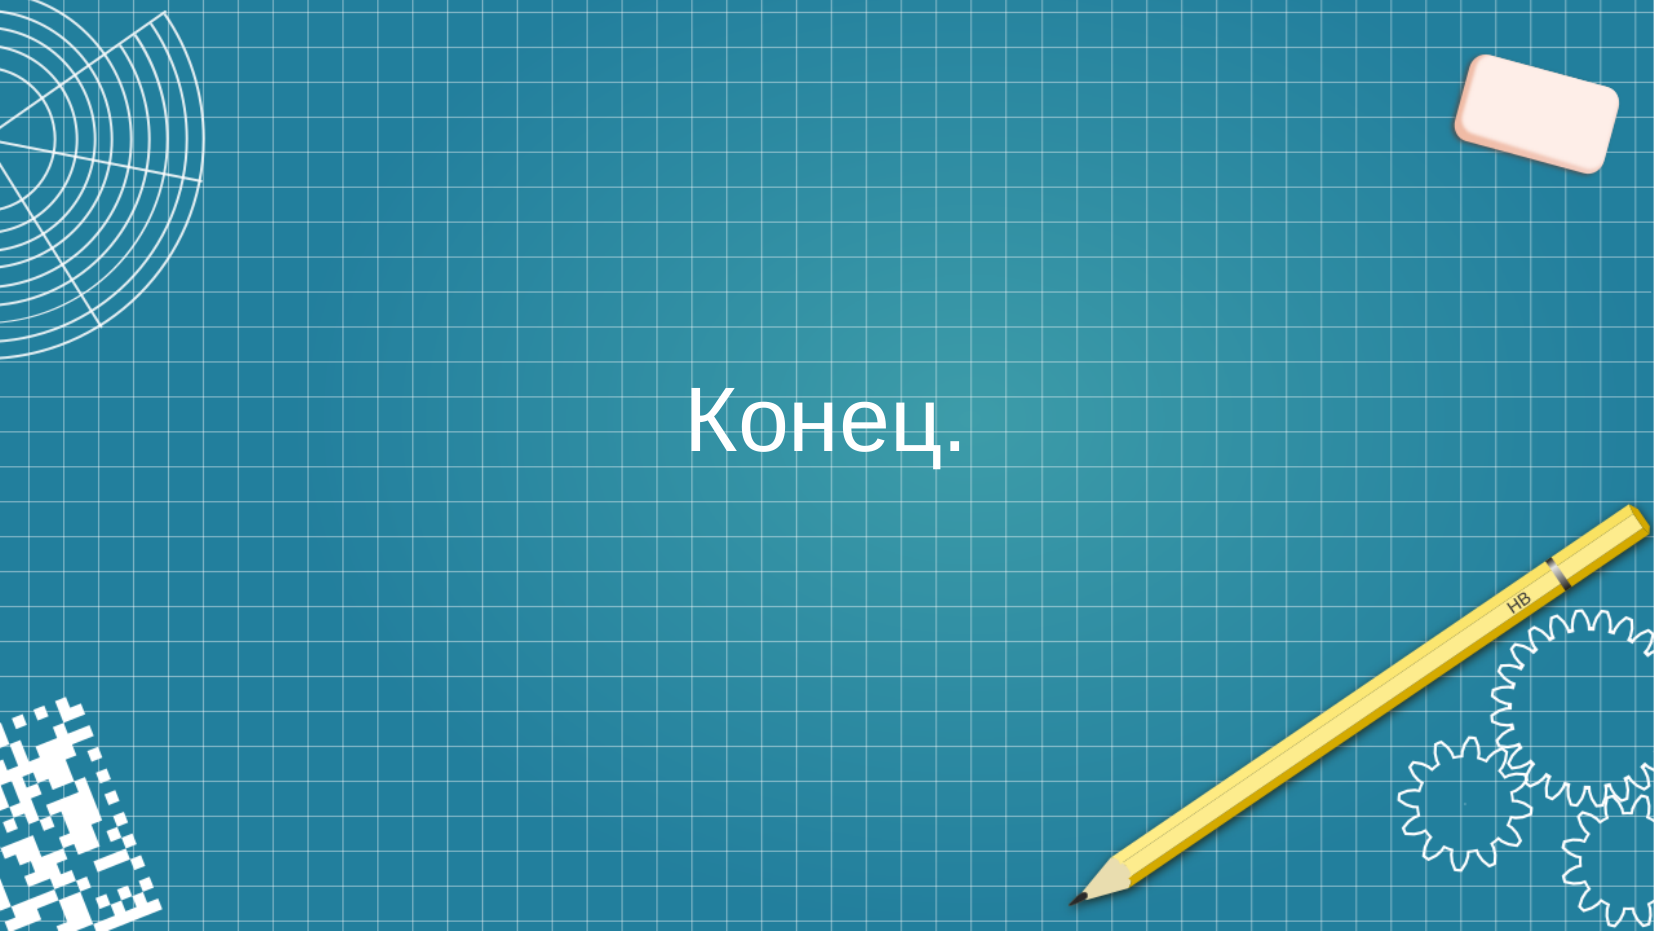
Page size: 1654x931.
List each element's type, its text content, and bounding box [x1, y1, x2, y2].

title Конец. [82, 342, 1571, 498]
picture [0, 0, 1654, 931]
